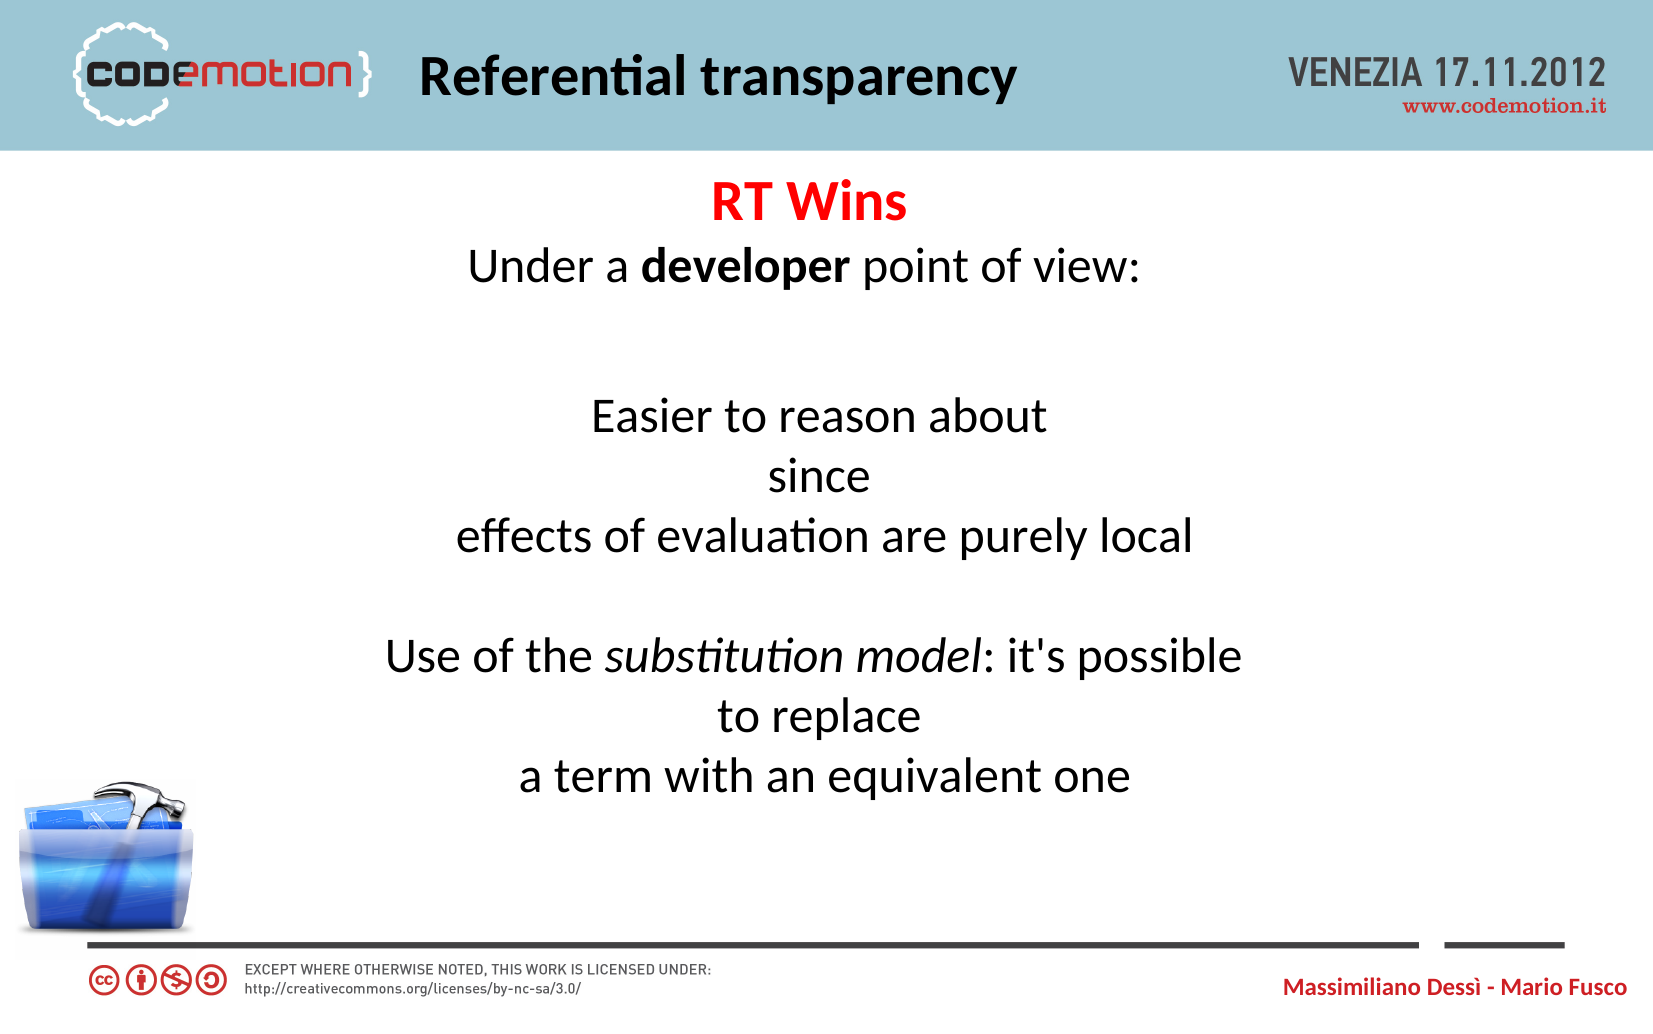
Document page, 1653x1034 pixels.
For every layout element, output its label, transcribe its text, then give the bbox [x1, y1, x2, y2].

text_box RT Wins Under a developer point of view: [285, 155, 1336, 301]
text_box Referential transparency [405, 30, 1501, 145]
text_box Easier to reason about since effects of evaluation are purely local Use of the substitution model: it's possible to replace a term with an equivalent one [195, 315, 1456, 811]
picture [0, 0, 1653, 1034]
